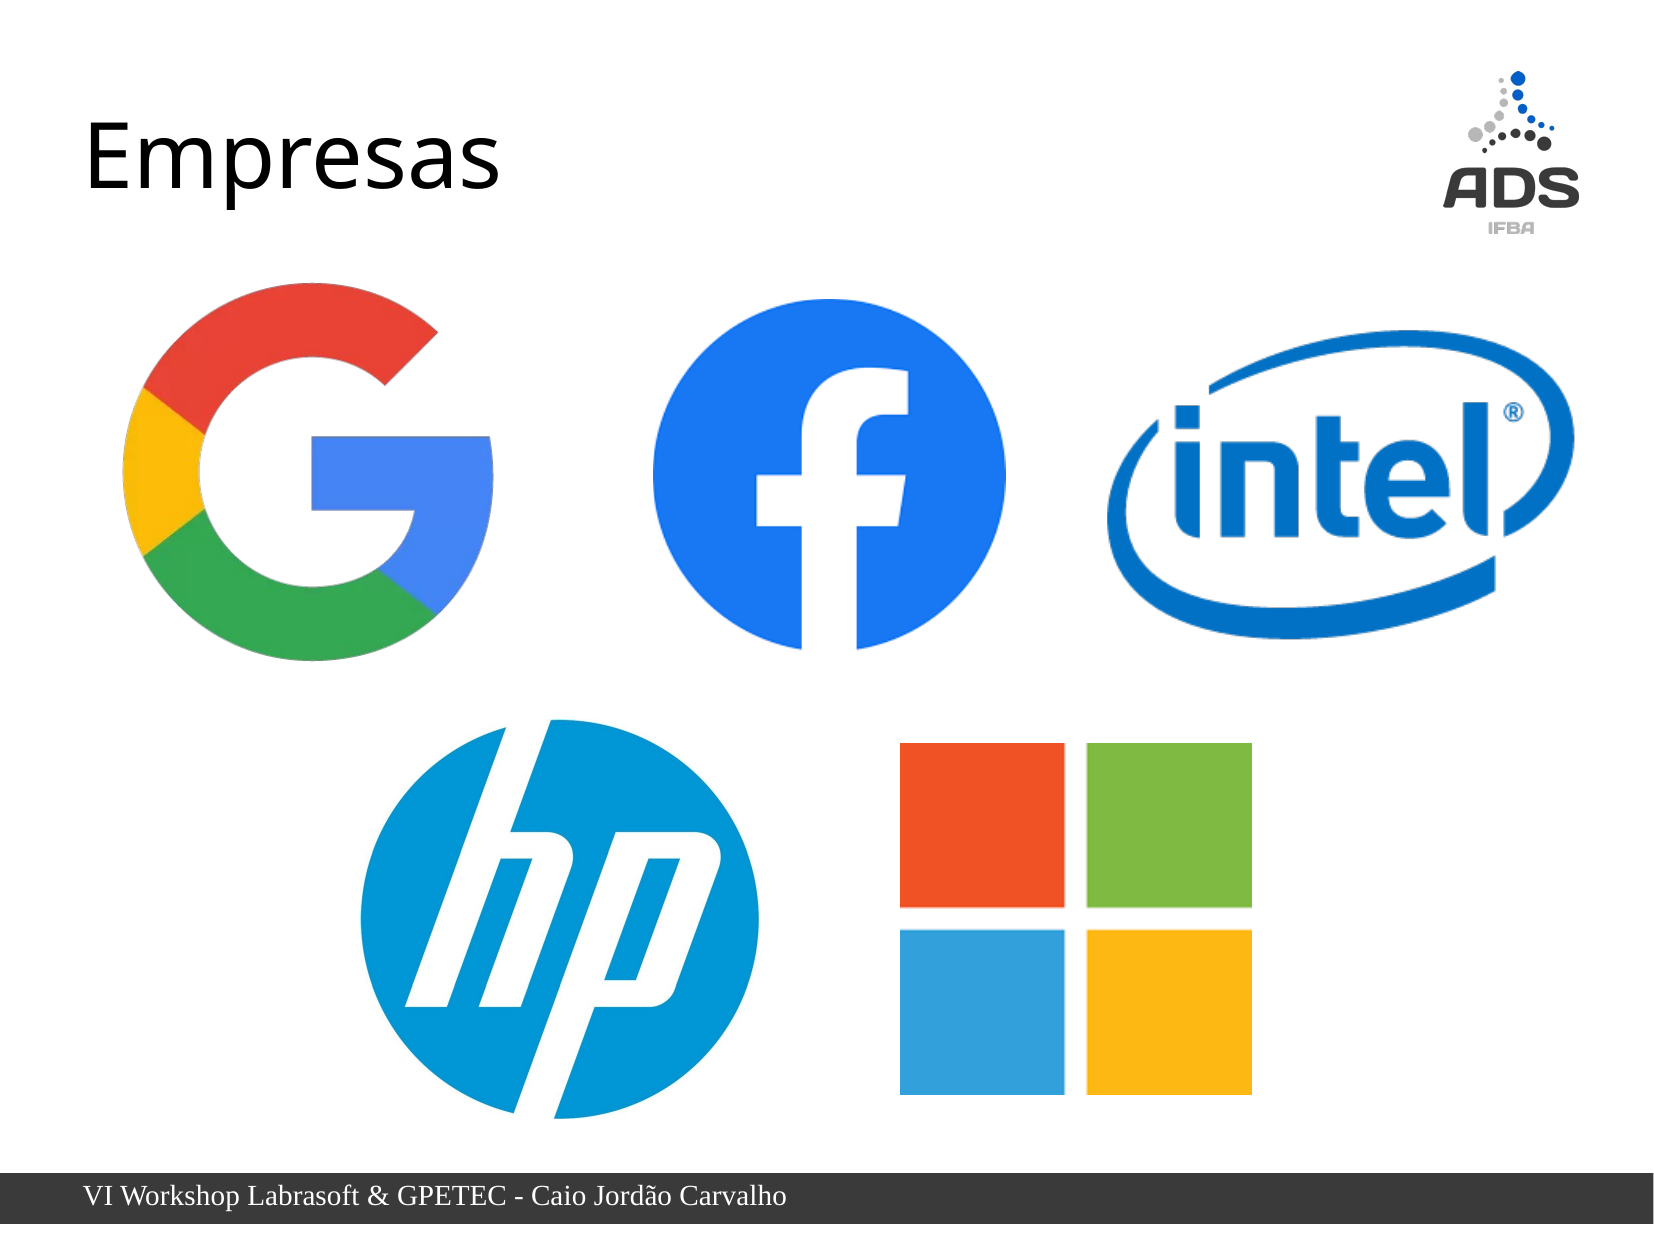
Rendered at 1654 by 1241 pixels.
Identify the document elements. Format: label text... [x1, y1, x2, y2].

picture [1106, 329, 1576, 641]
picture [653, 299, 1006, 652]
picture [1443, 71, 1579, 234]
picture [360, 719, 759, 1119]
picture [572, 930, 759, 1119]
picture [105, 269, 511, 676]
picture [900, 743, 1252, 1096]
title Empresas [82, 49, 1426, 257]
